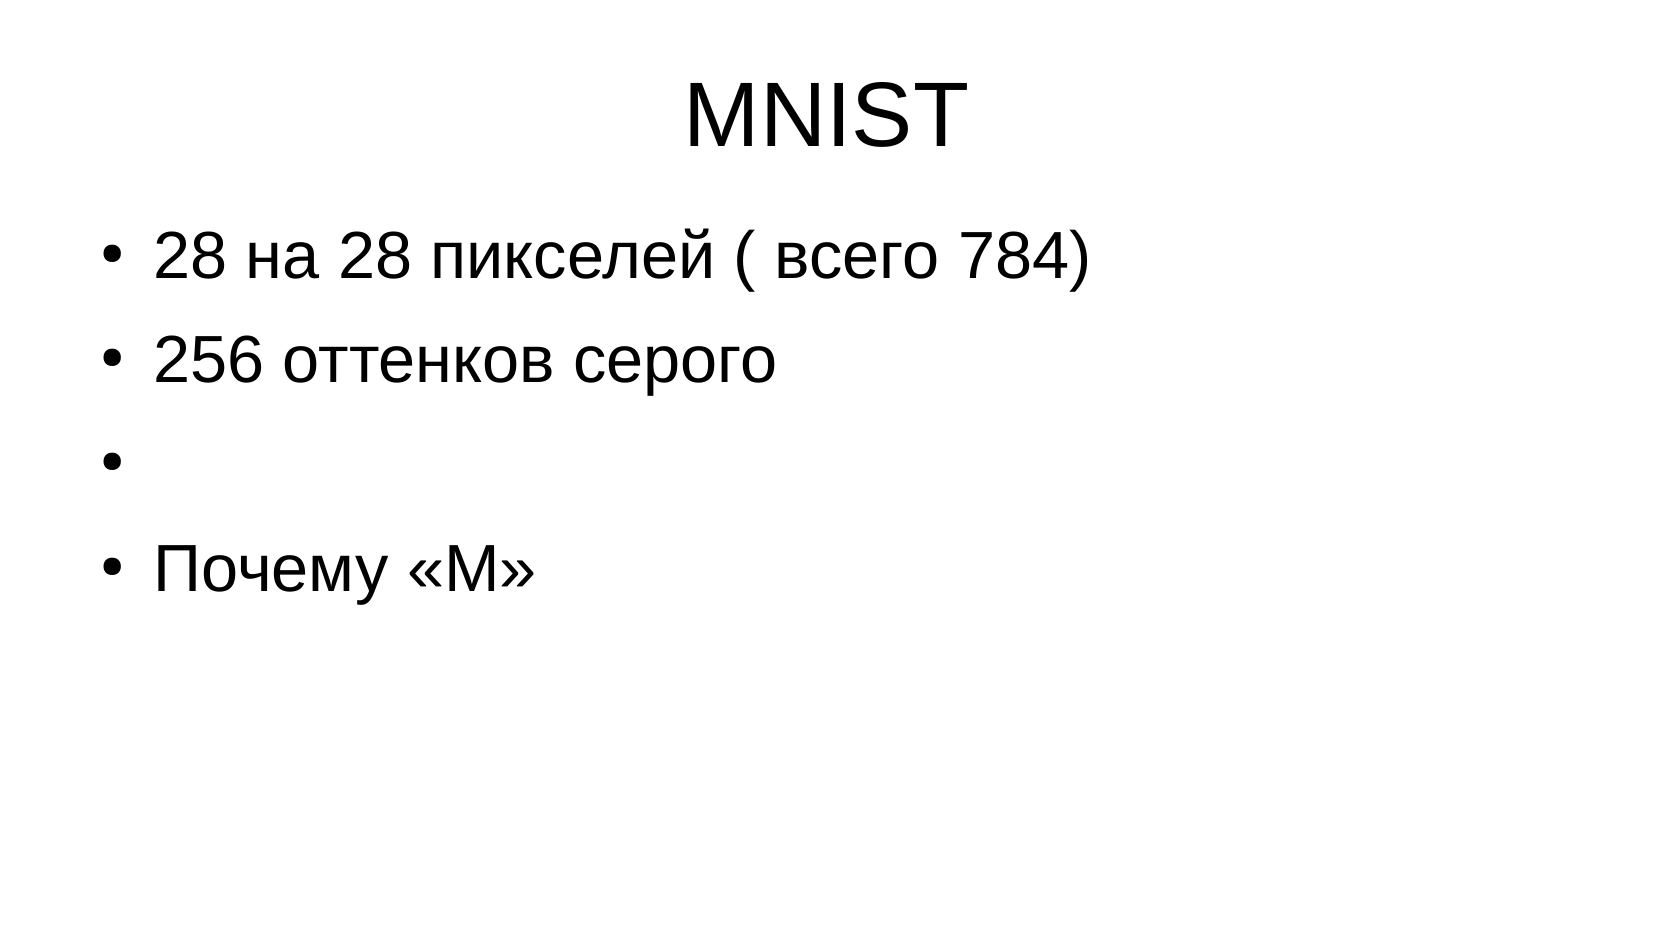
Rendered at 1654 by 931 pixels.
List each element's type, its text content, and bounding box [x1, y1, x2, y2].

title MNIST [82, 37, 1571, 193]
list 28 на 28 пикселей ( всего 784) 256 оттенков серого Почему «M» [82, 217, 1571, 758]
